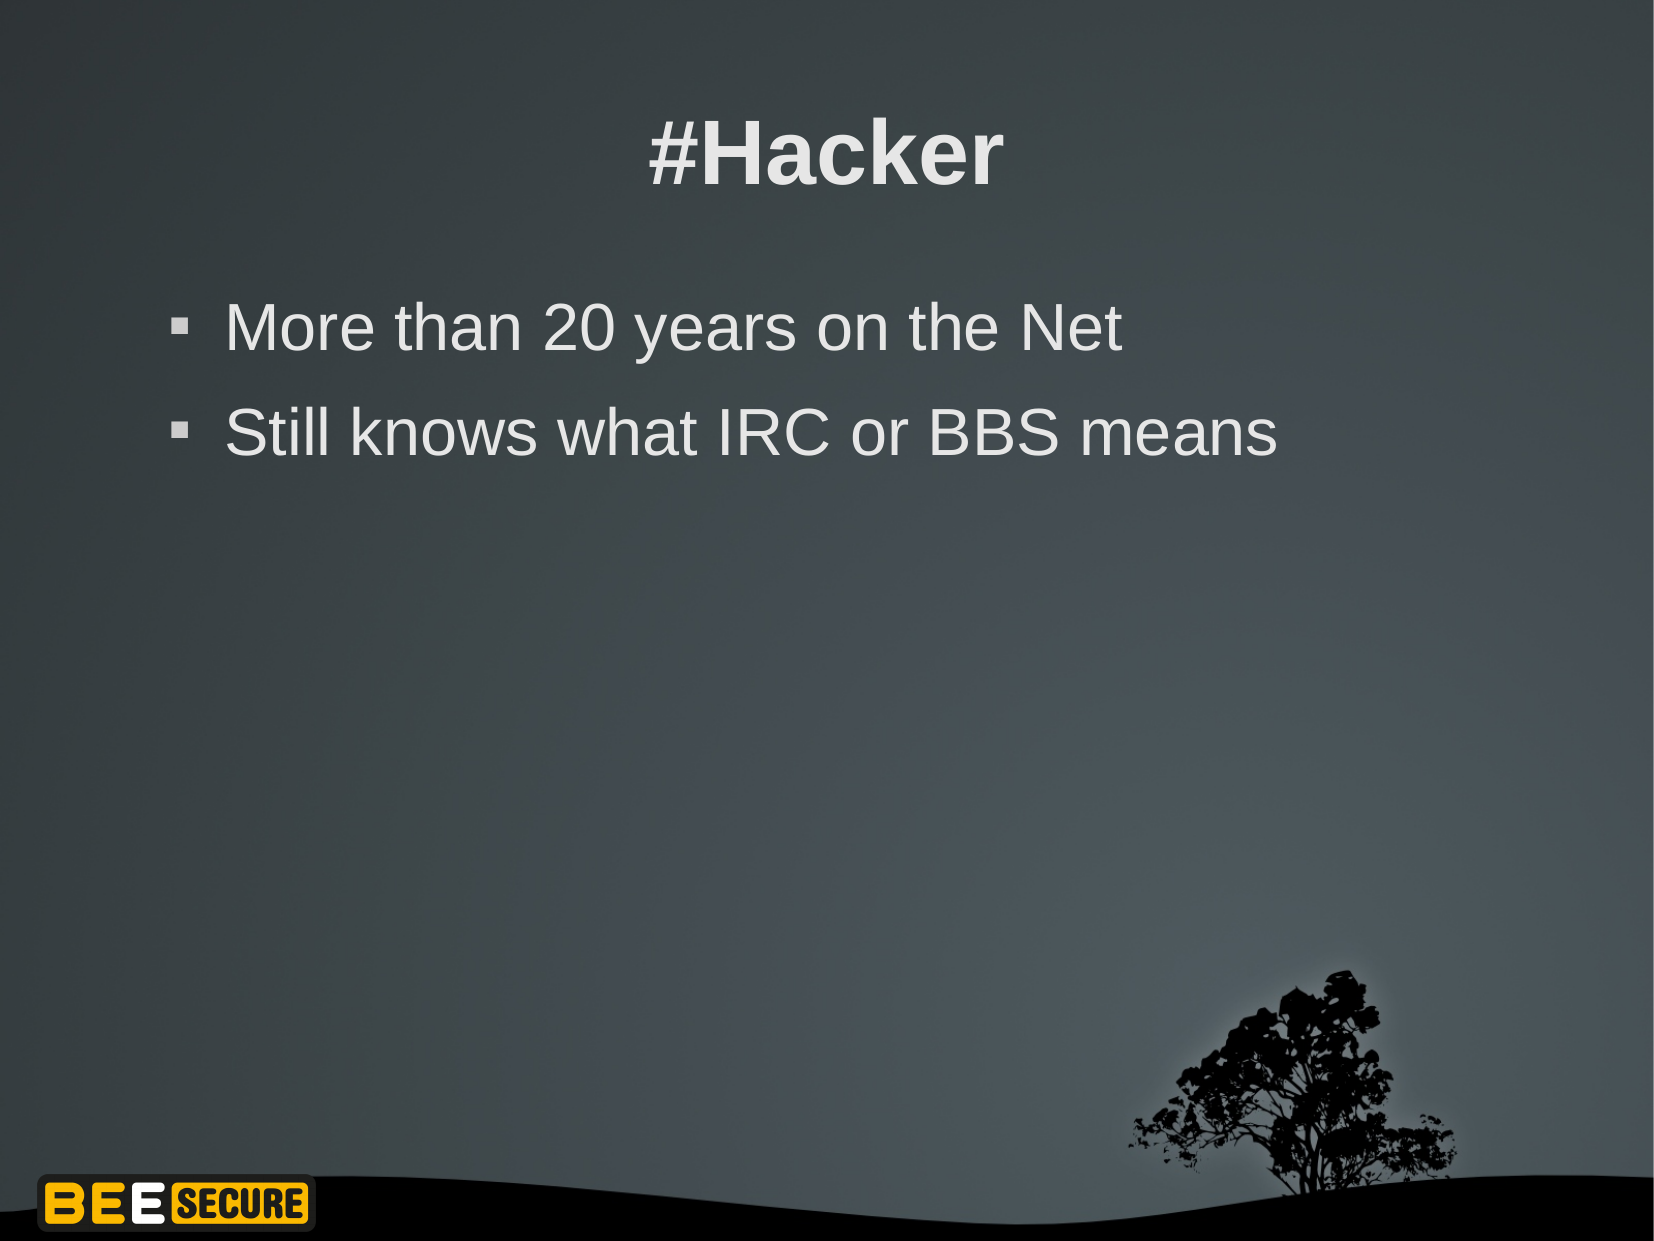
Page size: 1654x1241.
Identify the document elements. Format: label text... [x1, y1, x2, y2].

list More than 20 years on the Net Still knows what IRC or BBS means [82, 290, 1571, 1109]
picture [0, 0, 1654, 1241]
title #Hacker [82, 49, 1571, 257]
